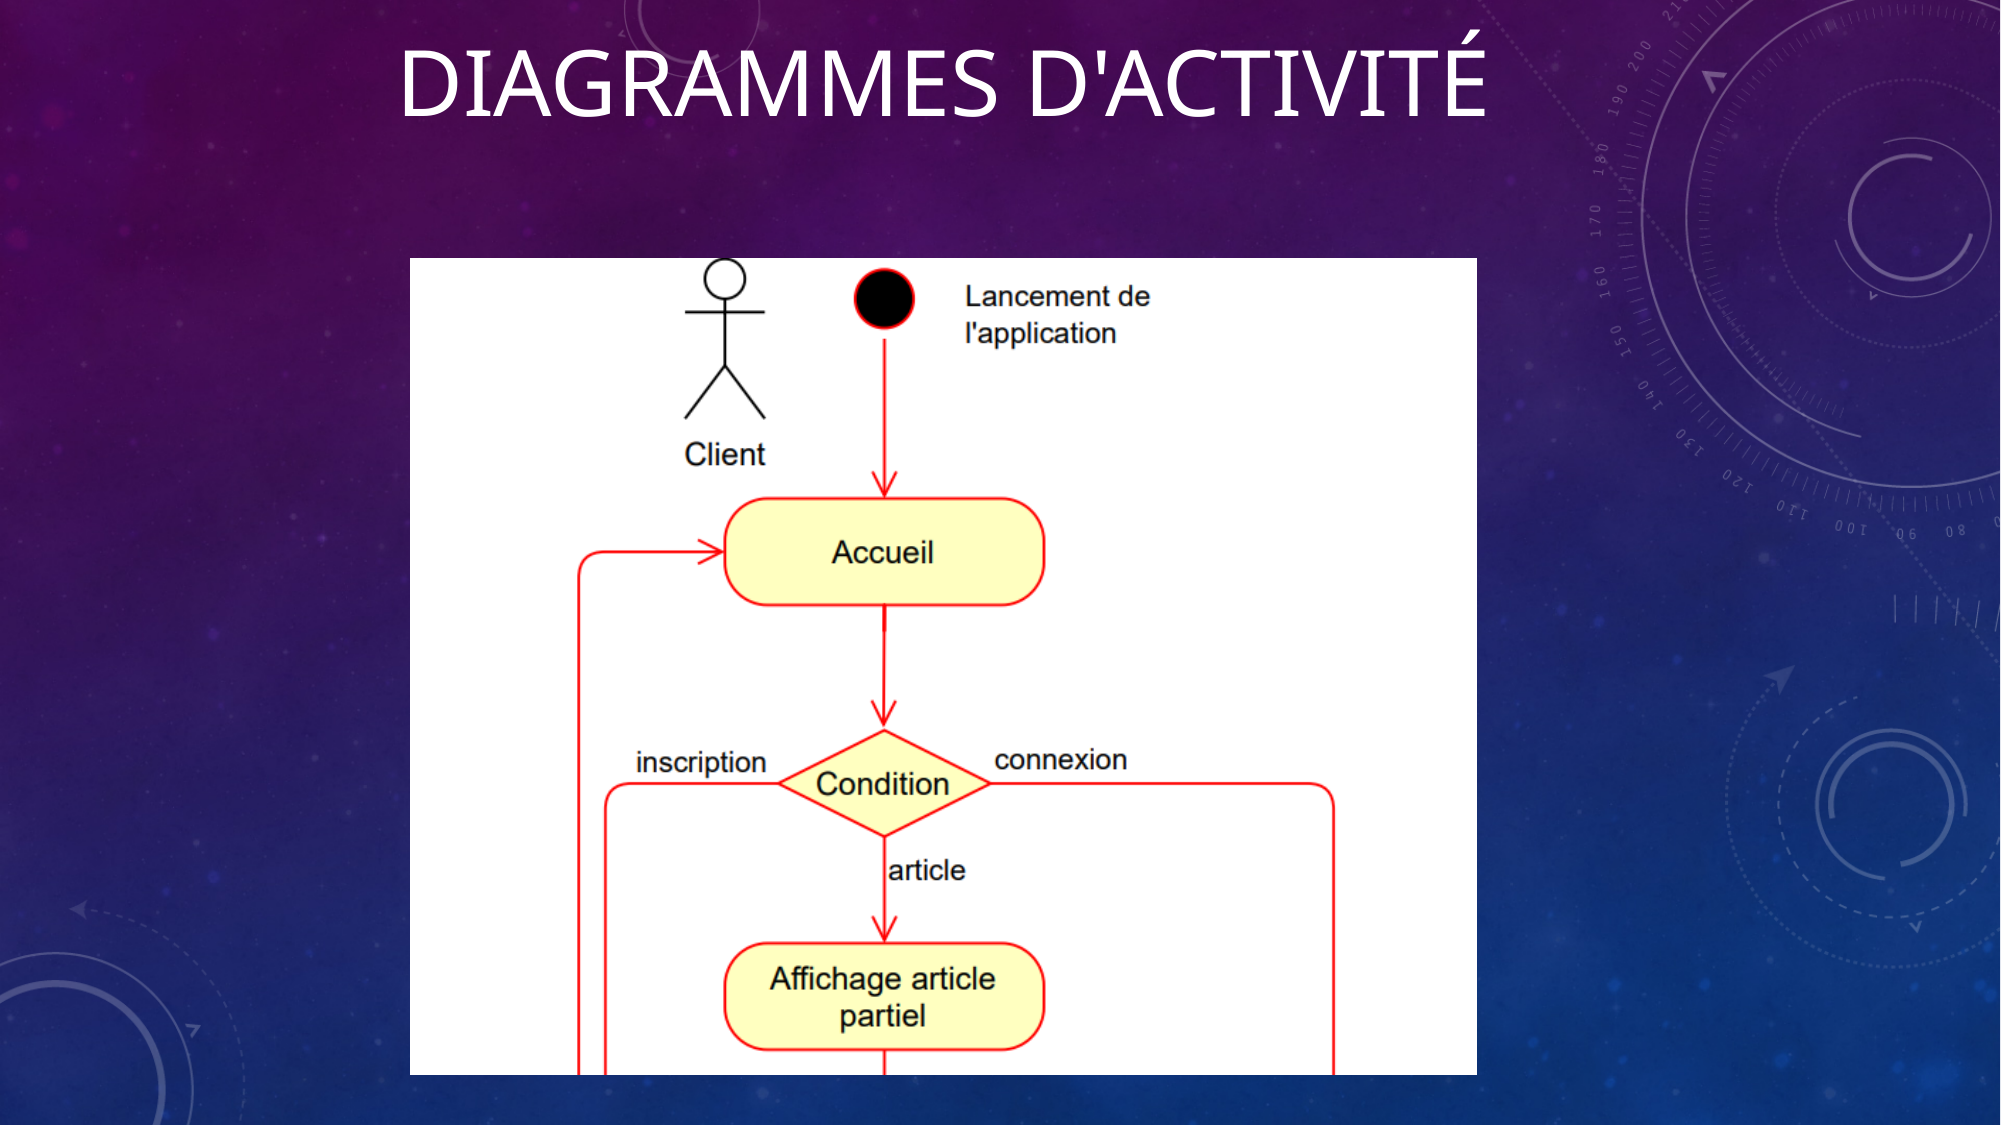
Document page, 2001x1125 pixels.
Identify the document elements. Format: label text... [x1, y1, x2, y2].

picture [410, 258, 1477, 1075]
title Diagrammes d'activité [112, 0, 1775, 159]
